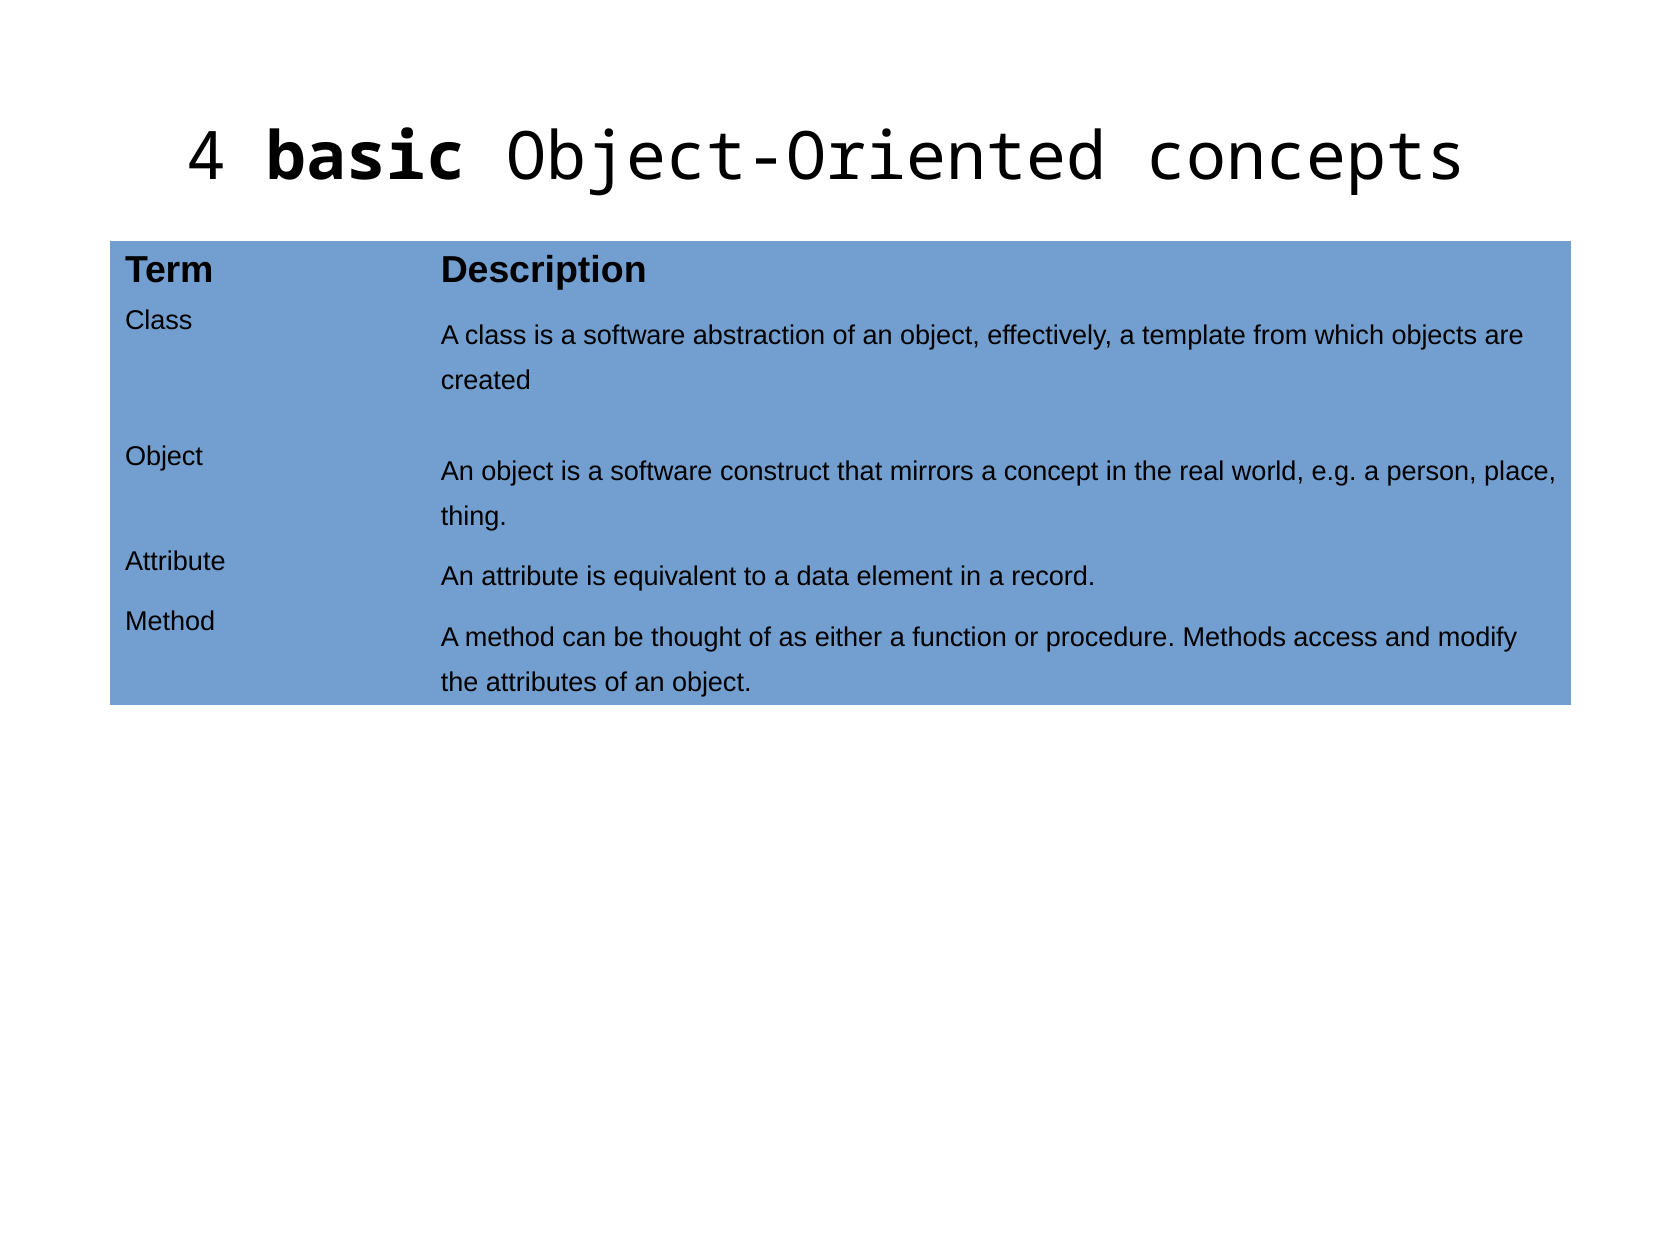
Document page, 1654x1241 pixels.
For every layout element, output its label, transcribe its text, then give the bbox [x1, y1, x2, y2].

table_cell Object [110, 433, 426, 539]
table_cell An object is a software construct that mirrors a concept in the real world, e.g. a person, place, thing. [426, 433, 1571, 539]
table_cell A class is a software abstraction of an object, effectively, a template from which objects are created [426, 298, 1571, 433]
table_cell An attribute is equivalent to a data element in a record. [426, 539, 1571, 599]
table_cell Class [110, 298, 426, 433]
table_header Description [426, 241, 1571, 298]
table_cell Attribute [110, 539, 426, 599]
table_header Term [110, 241, 426, 298]
table_cell Method [110, 599, 426, 705]
table_cell A method can be thought of as either a function or procedure. Methods access and modify the attributes of an object. [426, 599, 1571, 705]
title 4 basic Object-Oriented concepts [82, 49, 1571, 257]
